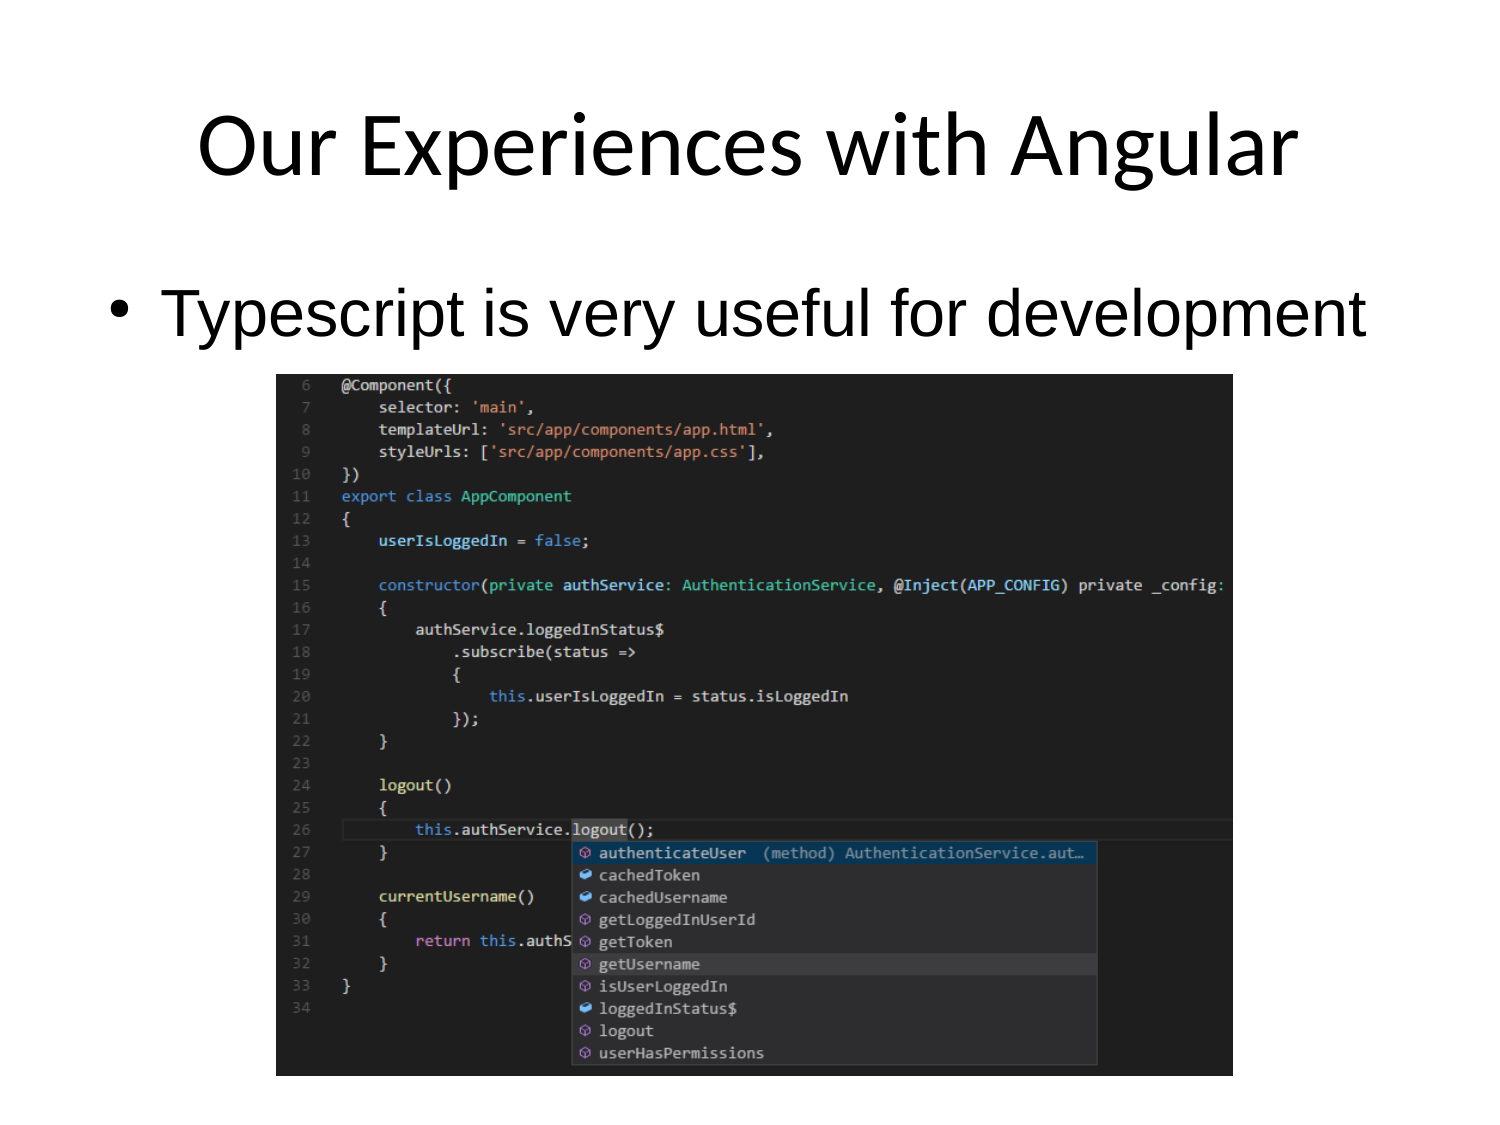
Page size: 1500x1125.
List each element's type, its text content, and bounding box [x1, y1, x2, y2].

title Our Experiences with Angular [75, 45, 1426, 233]
list Typescript is very useful for development [75, 262, 1426, 1005]
picture [276, 374, 1233, 1077]
